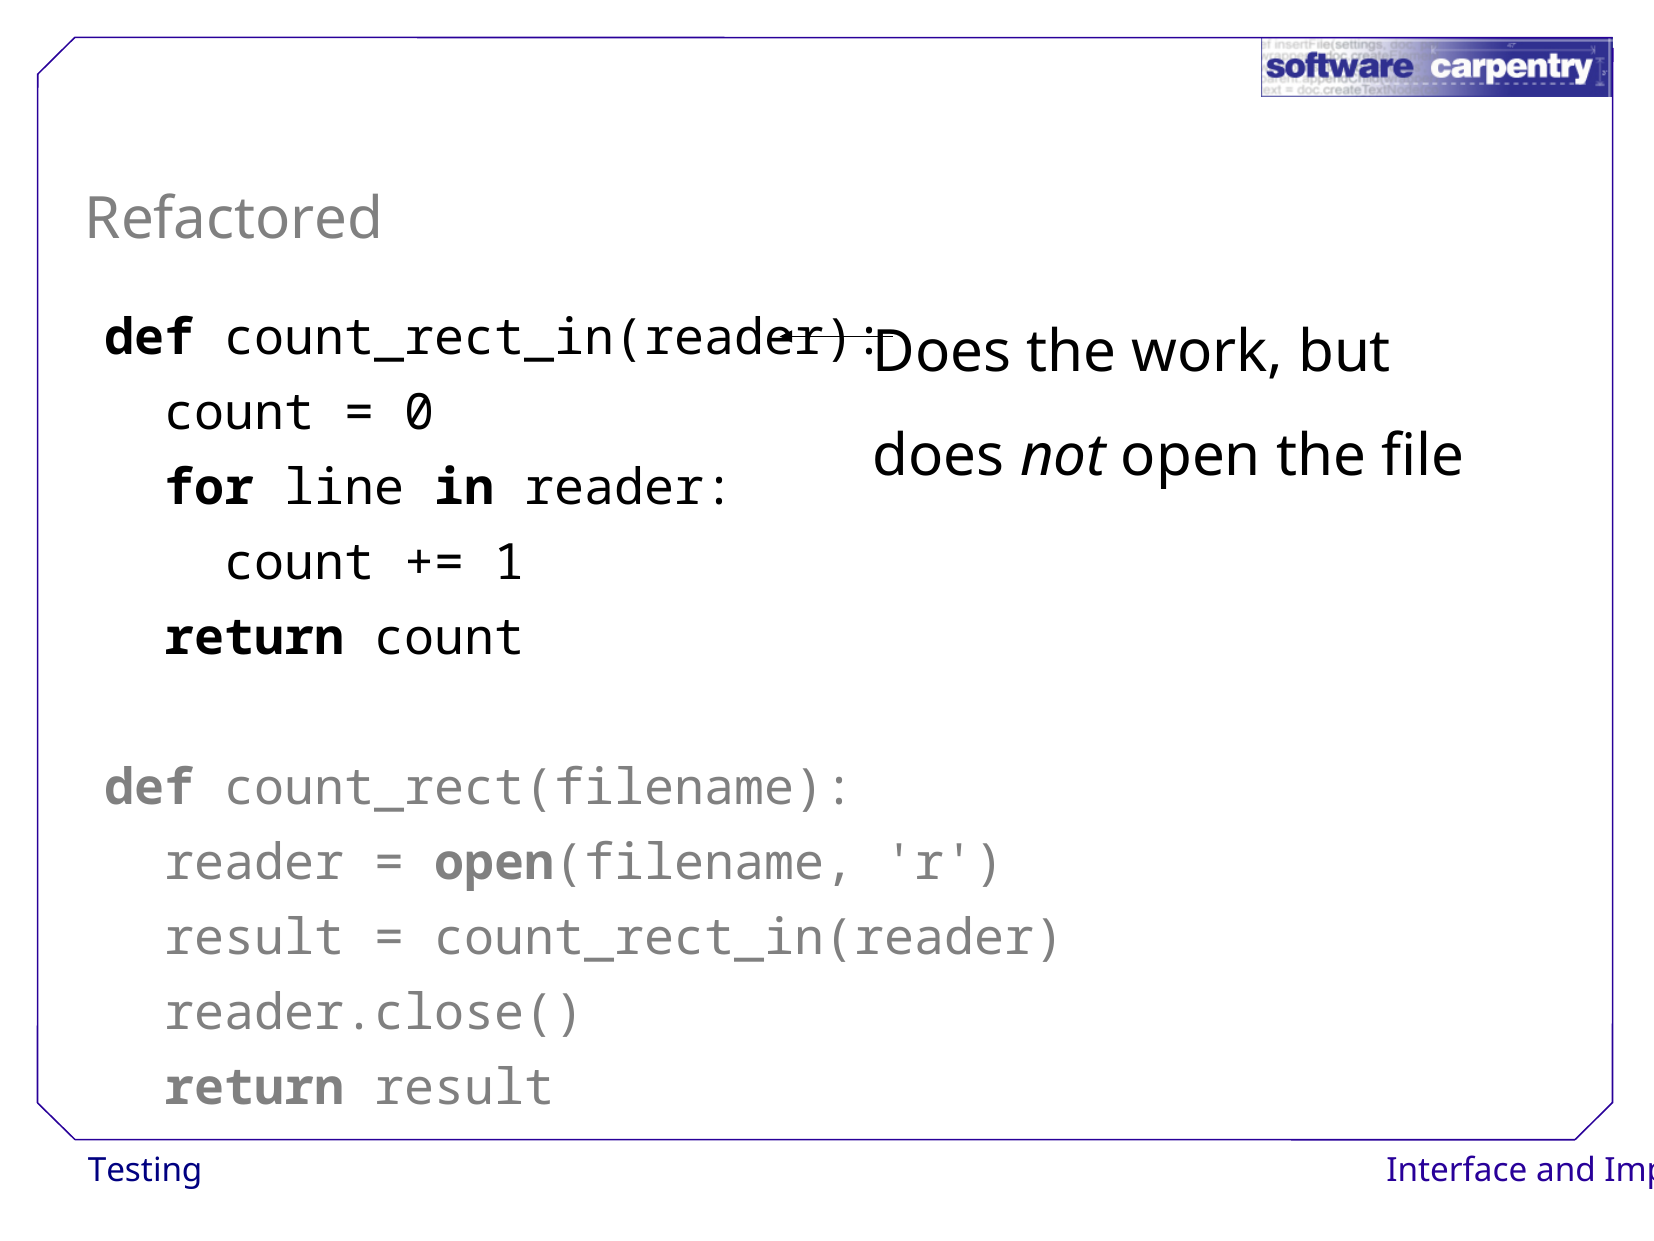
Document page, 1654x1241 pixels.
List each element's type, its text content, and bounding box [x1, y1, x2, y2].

text_box Refactored [70, 138, 549, 259]
text_box def count_rect_in(reader): count = 0 for line in reader: count += 1 return count def count_rect(filename): reader = open(filename, 'r') result = count_rect_in(reader) reader.close() return result [89, 282, 1340, 1133]
picture [1261, 39, 1613, 97]
text_box Does the work, but does not open the file [858, 270, 1629, 496]
